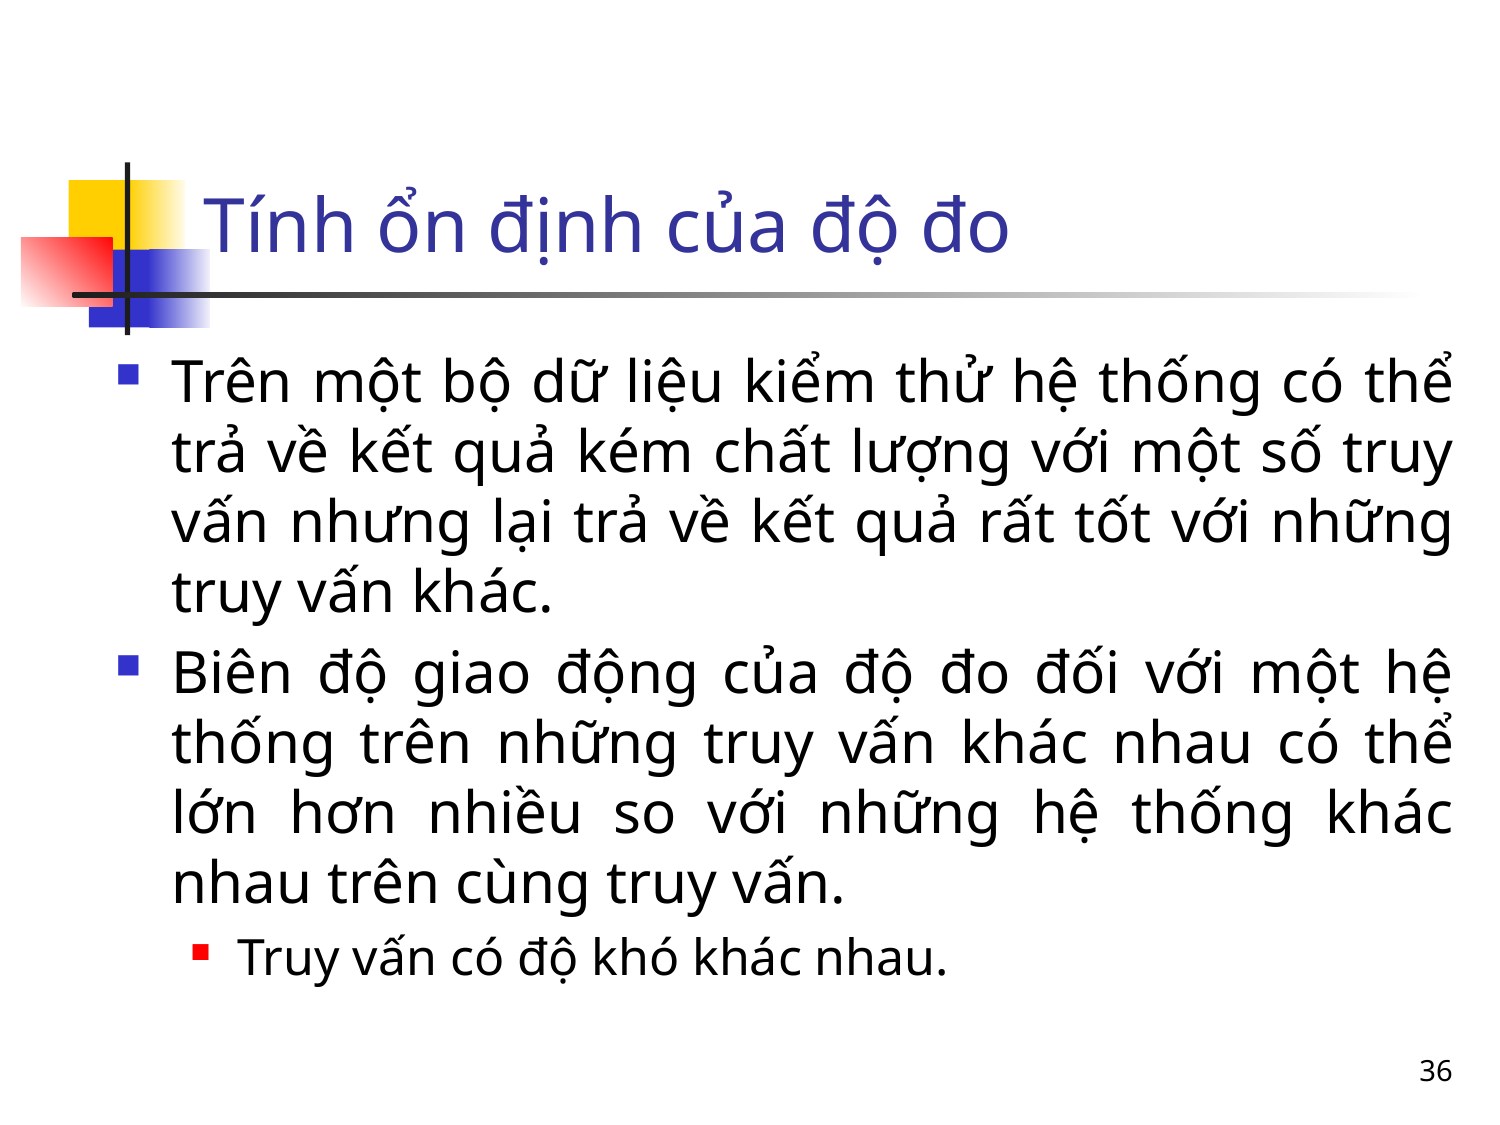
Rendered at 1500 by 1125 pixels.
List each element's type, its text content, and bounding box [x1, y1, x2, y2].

list Trên một bộ dữ liệu kiểm thử hệ thống có thể trả về kết quả kém chất lượng với một số truy vấn nhưng lại trả về kết quả rất tốt với những truy vấn khác. Biên độ giao động của độ đo đối với một hệ thống trên những truy vấn khác nhau có thể lớn hơn nhiều so với những hệ thống khác nhau trên cùng truy vấn. Truy vấn có độ khó khác nhau. [100, 336, 1469, 1012]
title Tính ổn định của độ đo [188, 35, 1468, 275]
slide_number <number> [1155, 1024, 1468, 1100]
